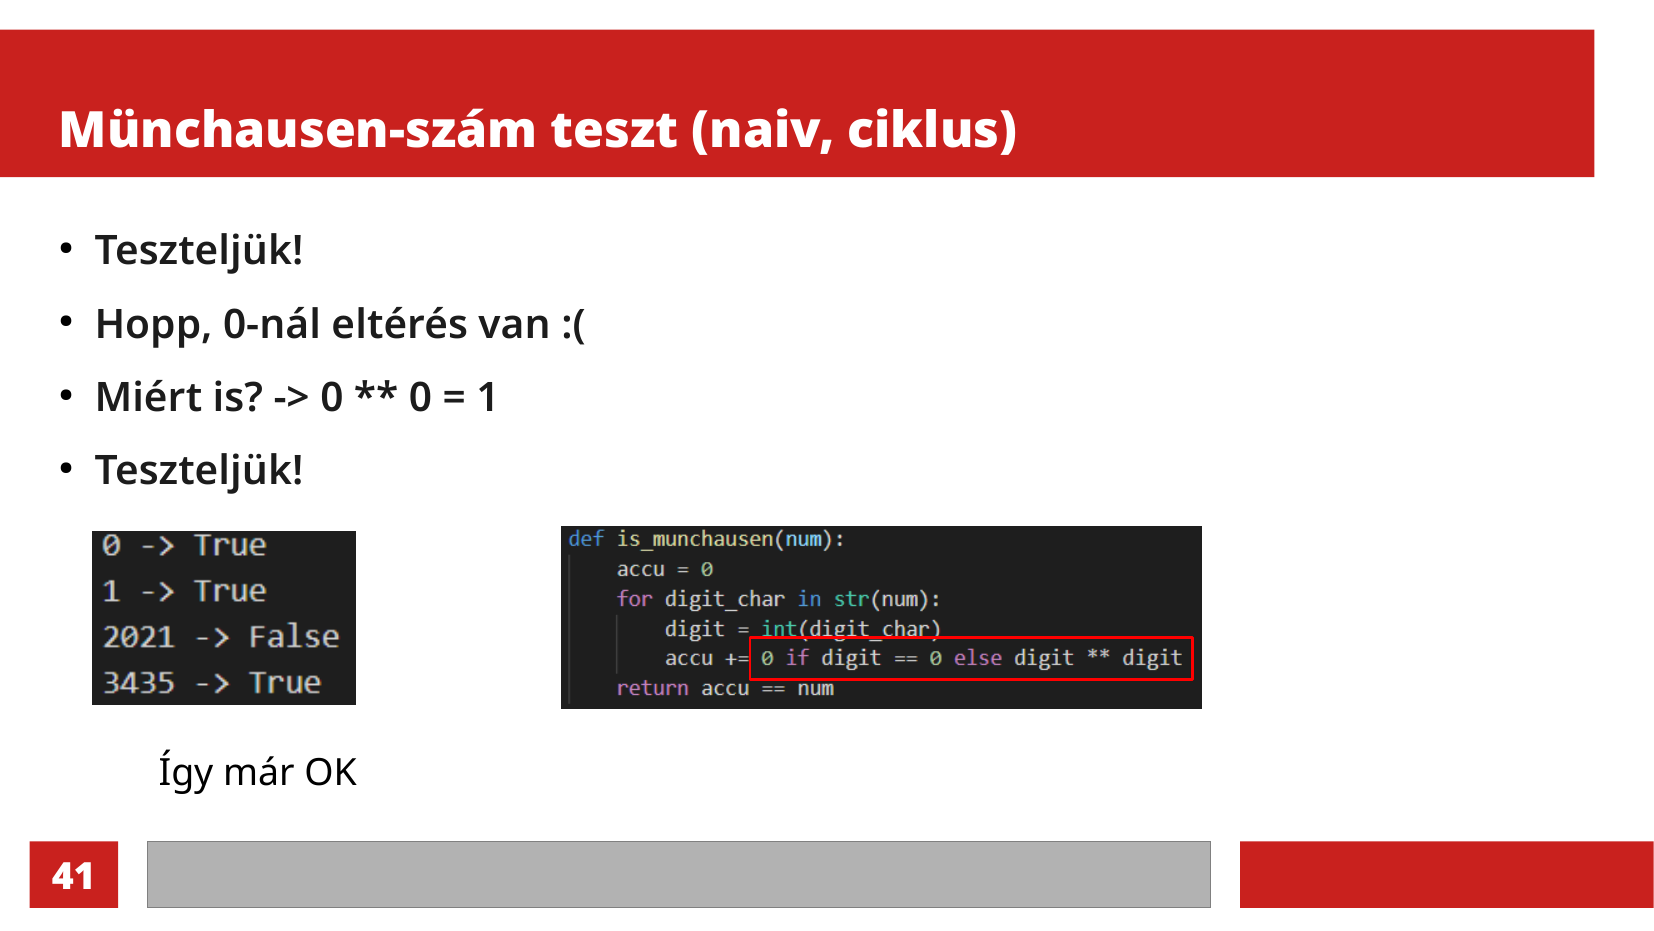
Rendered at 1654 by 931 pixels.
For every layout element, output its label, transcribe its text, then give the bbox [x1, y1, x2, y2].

picture [561, 526, 1202, 709]
text_box Így már OK [143, 738, 345, 801]
title Münchausen-szám teszt (naiv, ciklus) [59, 44, 1595, 163]
picture [92, 531, 356, 705]
list Teszteljük! Hopp, 0-nál eltérés van :( Miért is? -> 0 ** 0 = 1 Teszteljük! [59, 221, 1565, 502]
